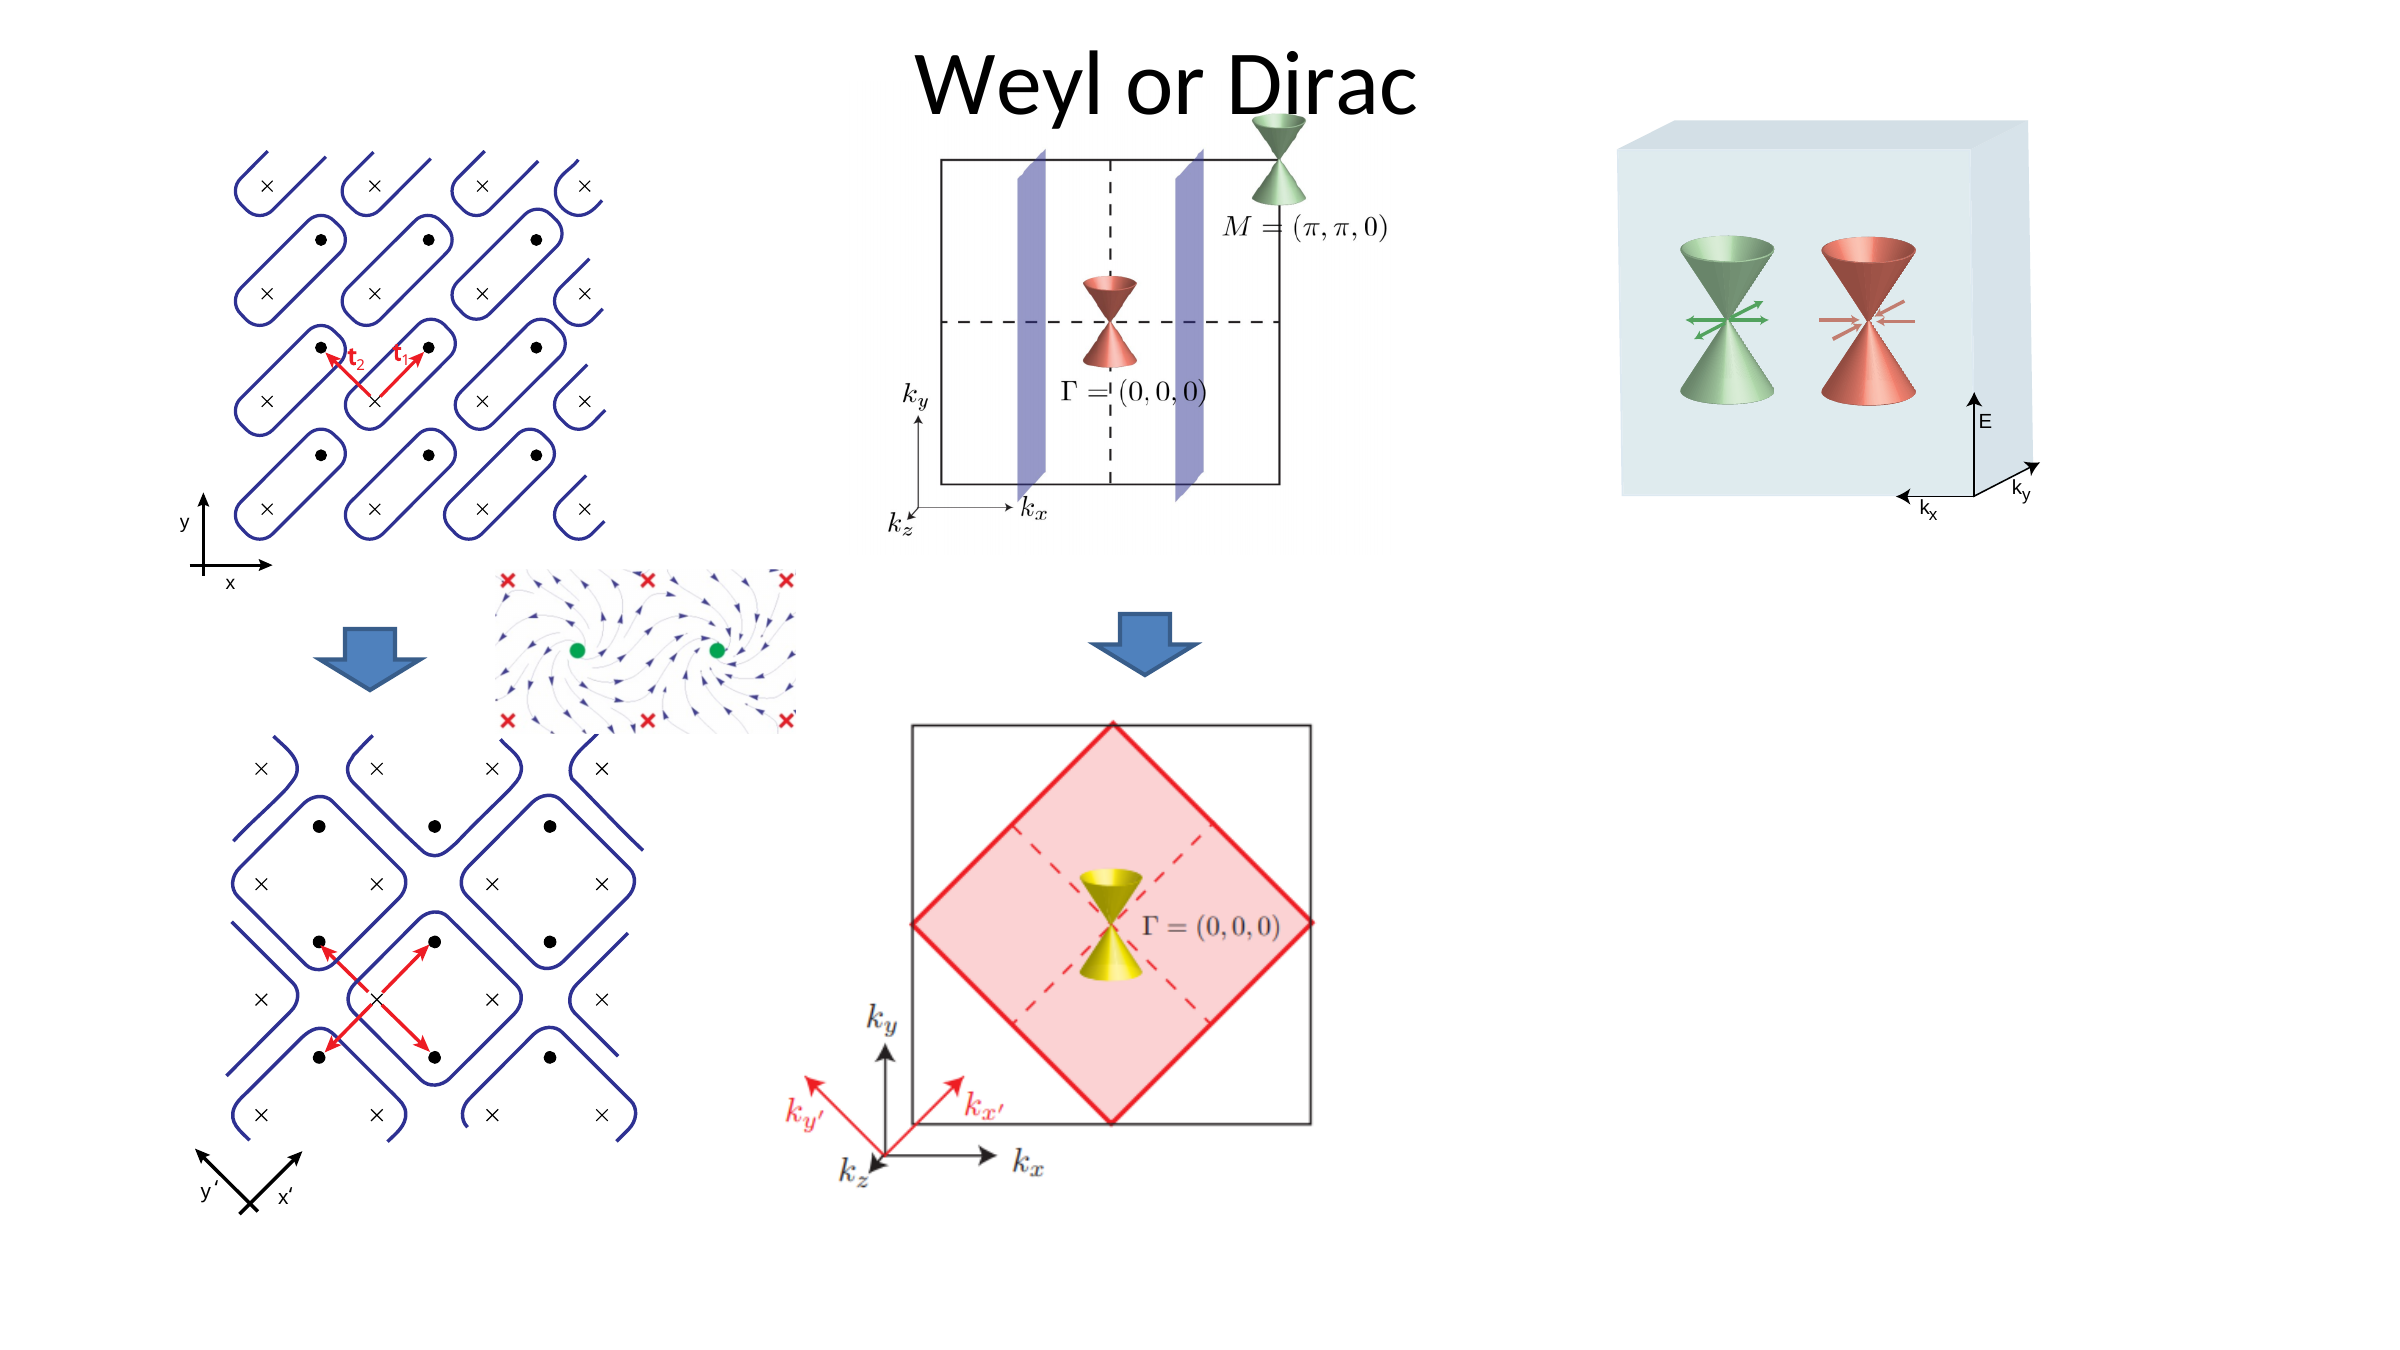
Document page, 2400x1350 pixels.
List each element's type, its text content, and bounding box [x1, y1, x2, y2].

text_box [1094, 614, 1195, 676]
picture [1616, 140, 2041, 527]
text_box [319, 629, 421, 691]
text_box Weyl or Dirac [900, 15, 2236, 140]
picture [180, 150, 1351, 1216]
picture [849, 81, 1396, 555]
